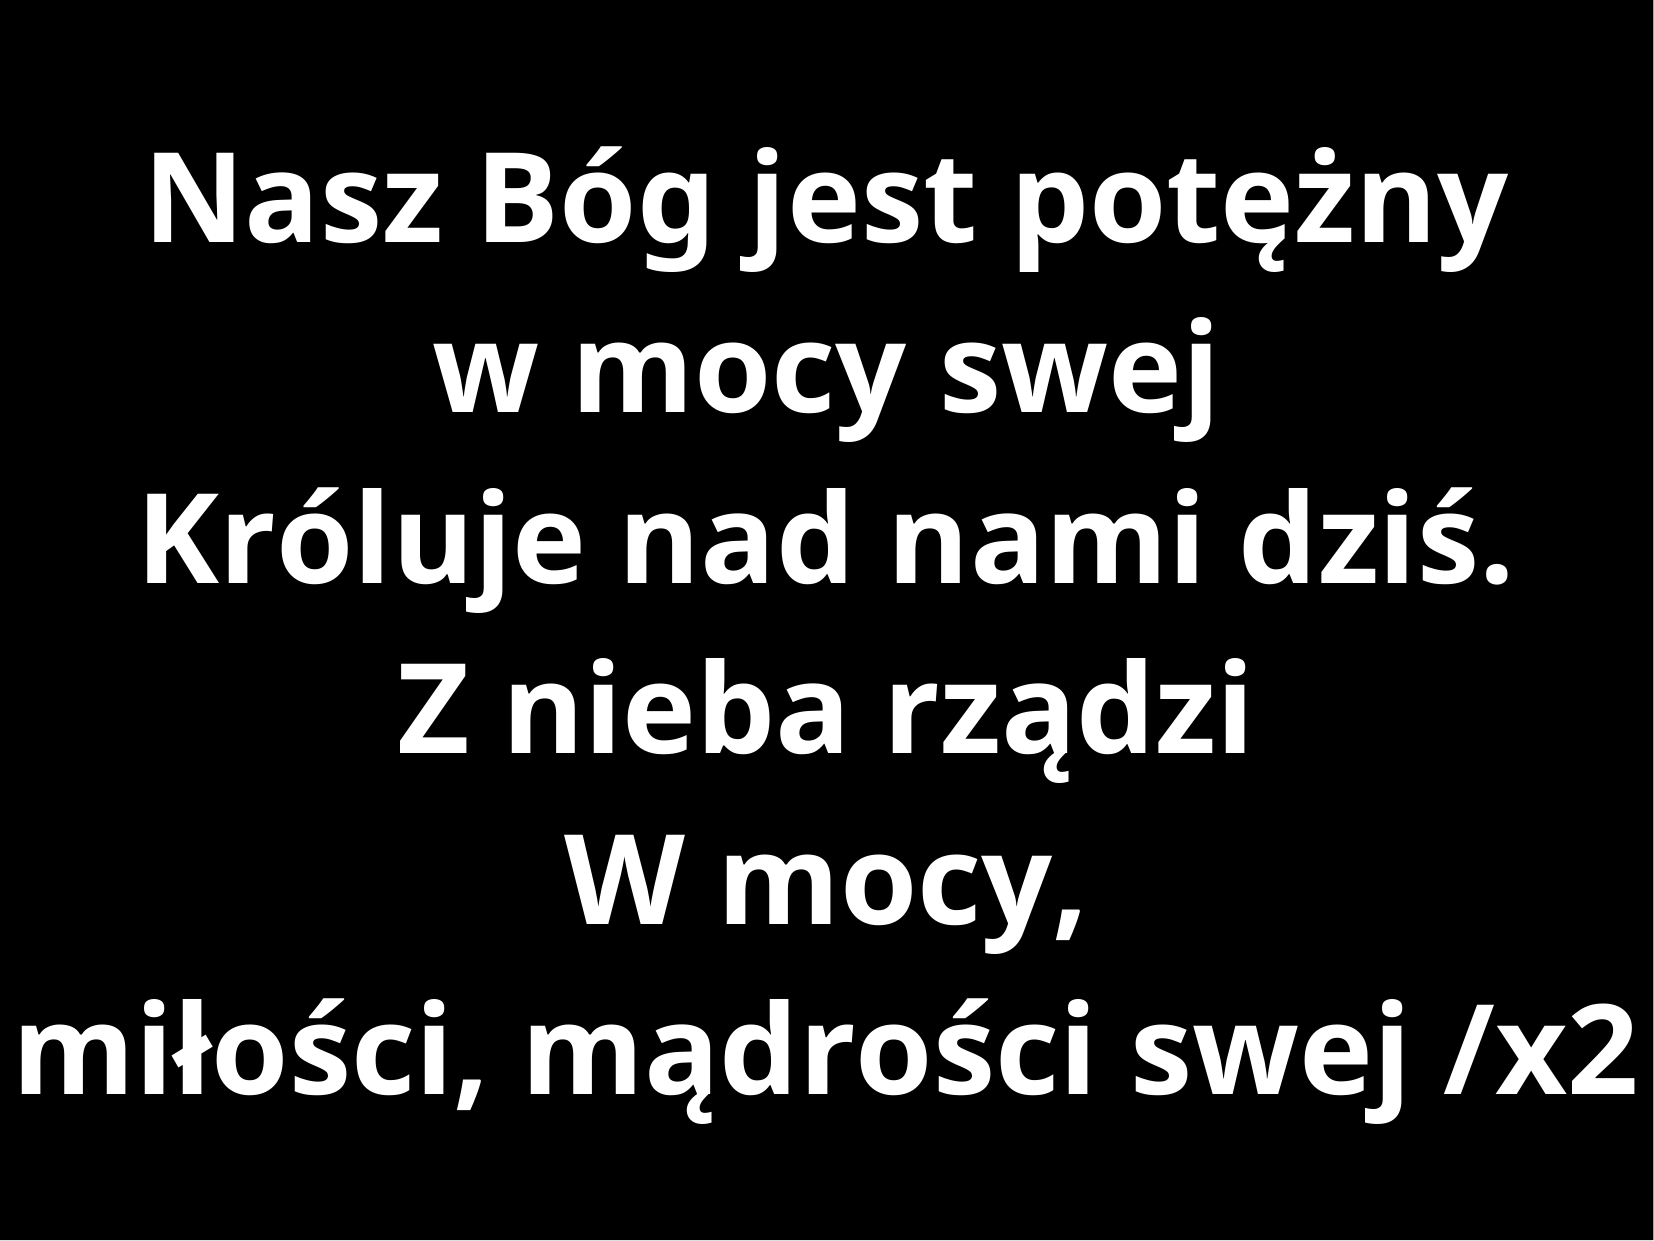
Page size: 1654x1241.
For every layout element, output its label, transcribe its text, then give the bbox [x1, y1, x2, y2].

title Nasz Bóg jest potężny w mocy swej Króluje nad nami dziś. Z nieba rządzi W mocy, miłości, mądrości swej /x2 [0, 0, 1654, 1241]
